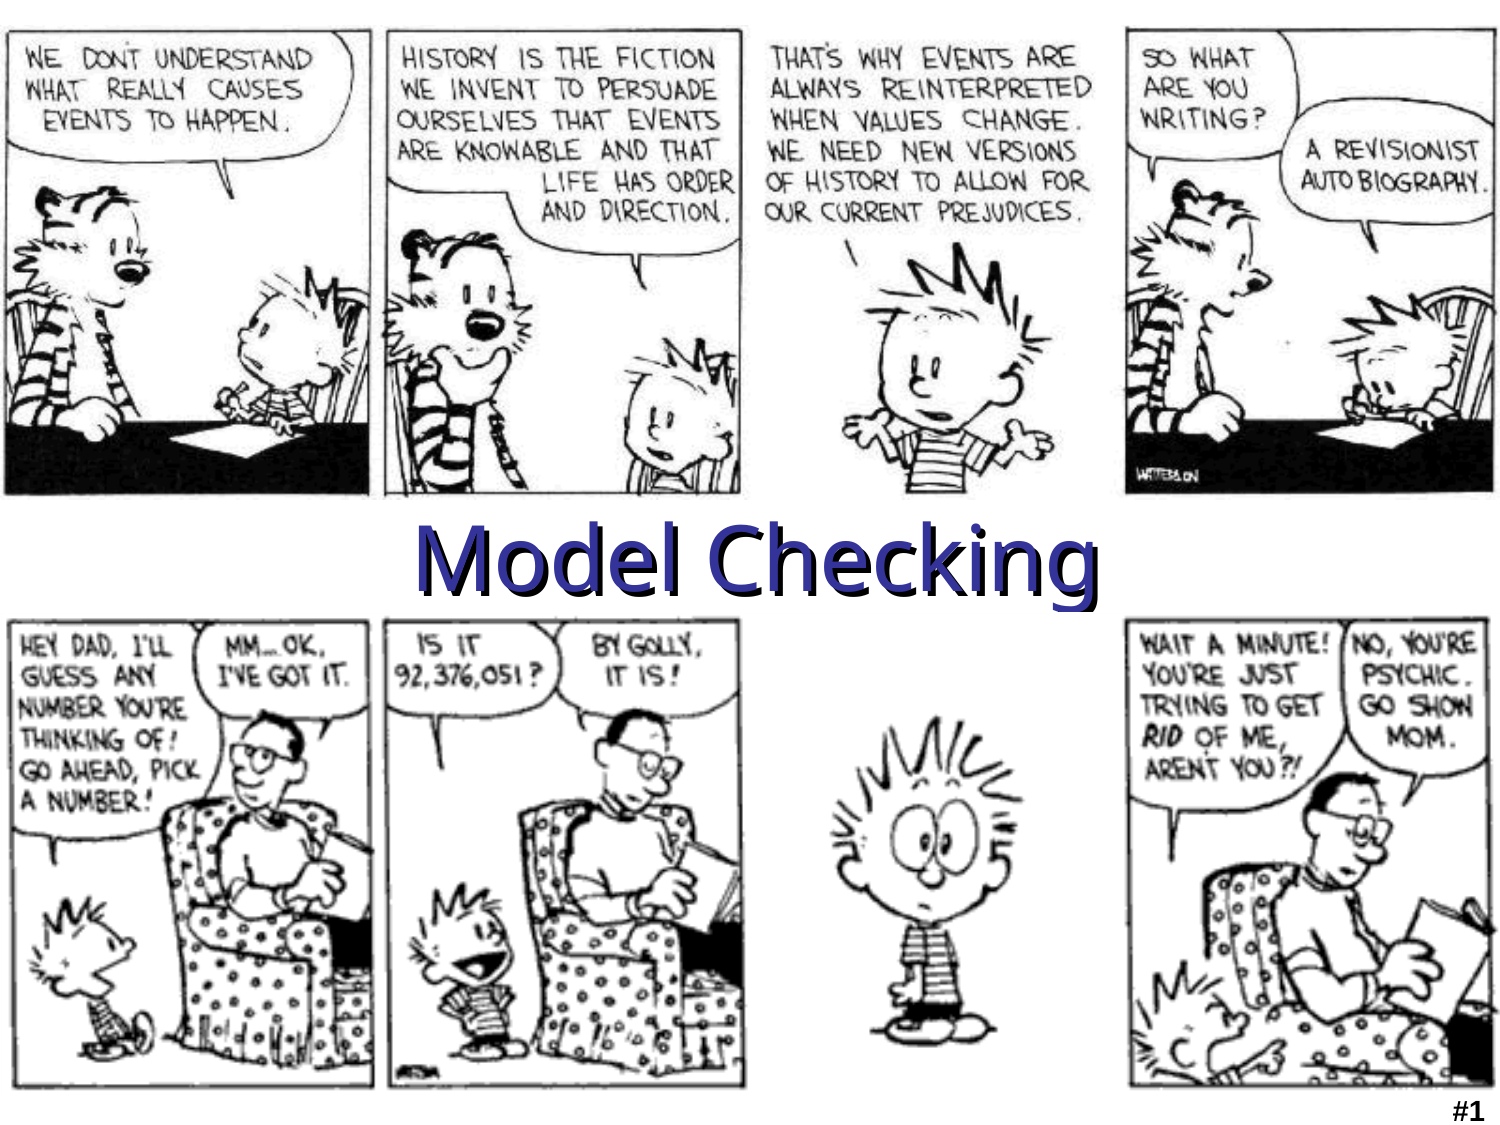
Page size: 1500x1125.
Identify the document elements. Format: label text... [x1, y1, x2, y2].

title Model Checking [24, 501, 1488, 612]
picture [0, 612, 1500, 1098]
picture [0, 25, 1500, 501]
